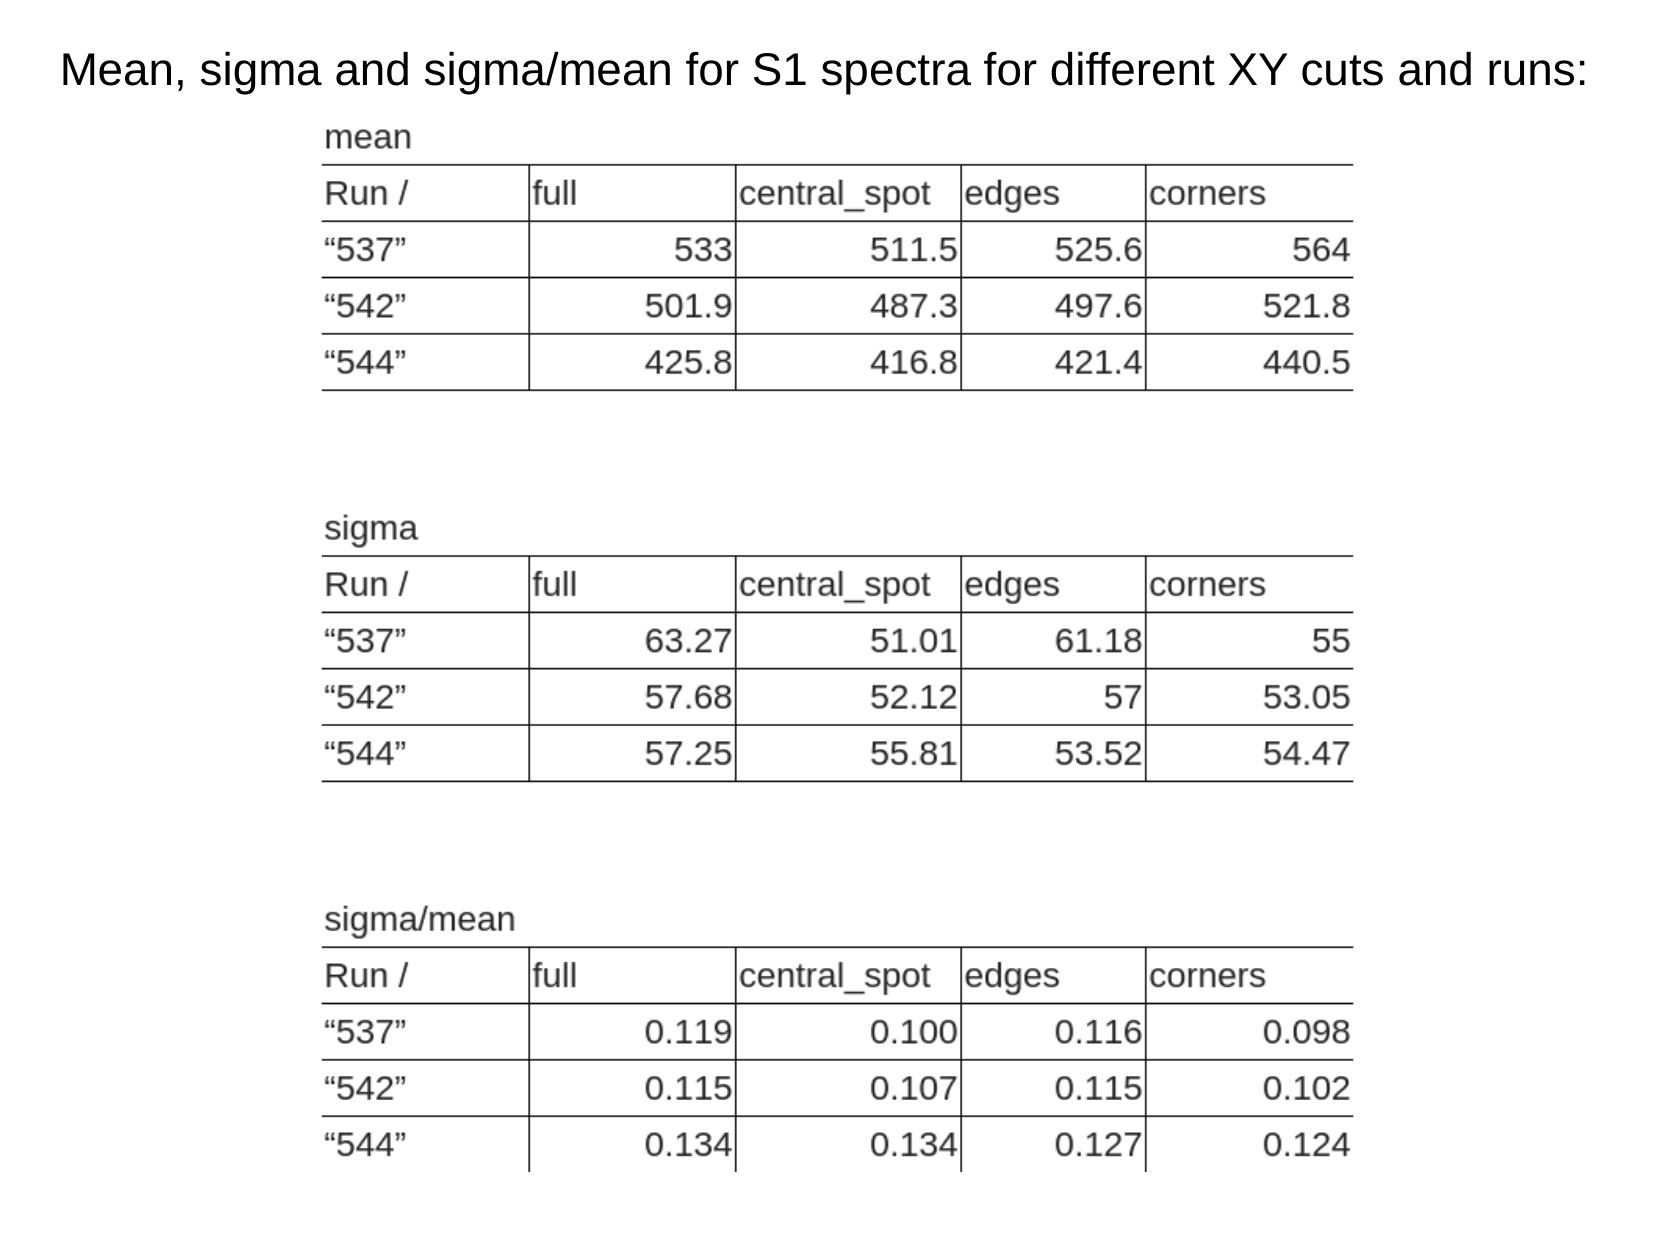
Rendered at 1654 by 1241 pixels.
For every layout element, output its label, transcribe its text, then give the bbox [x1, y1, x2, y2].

text_box Mean, sigma and sigma/mean for S1 spectra for different XY cuts and runs: [45, 36, 1621, 155]
picture [308, 119, 1366, 1172]
